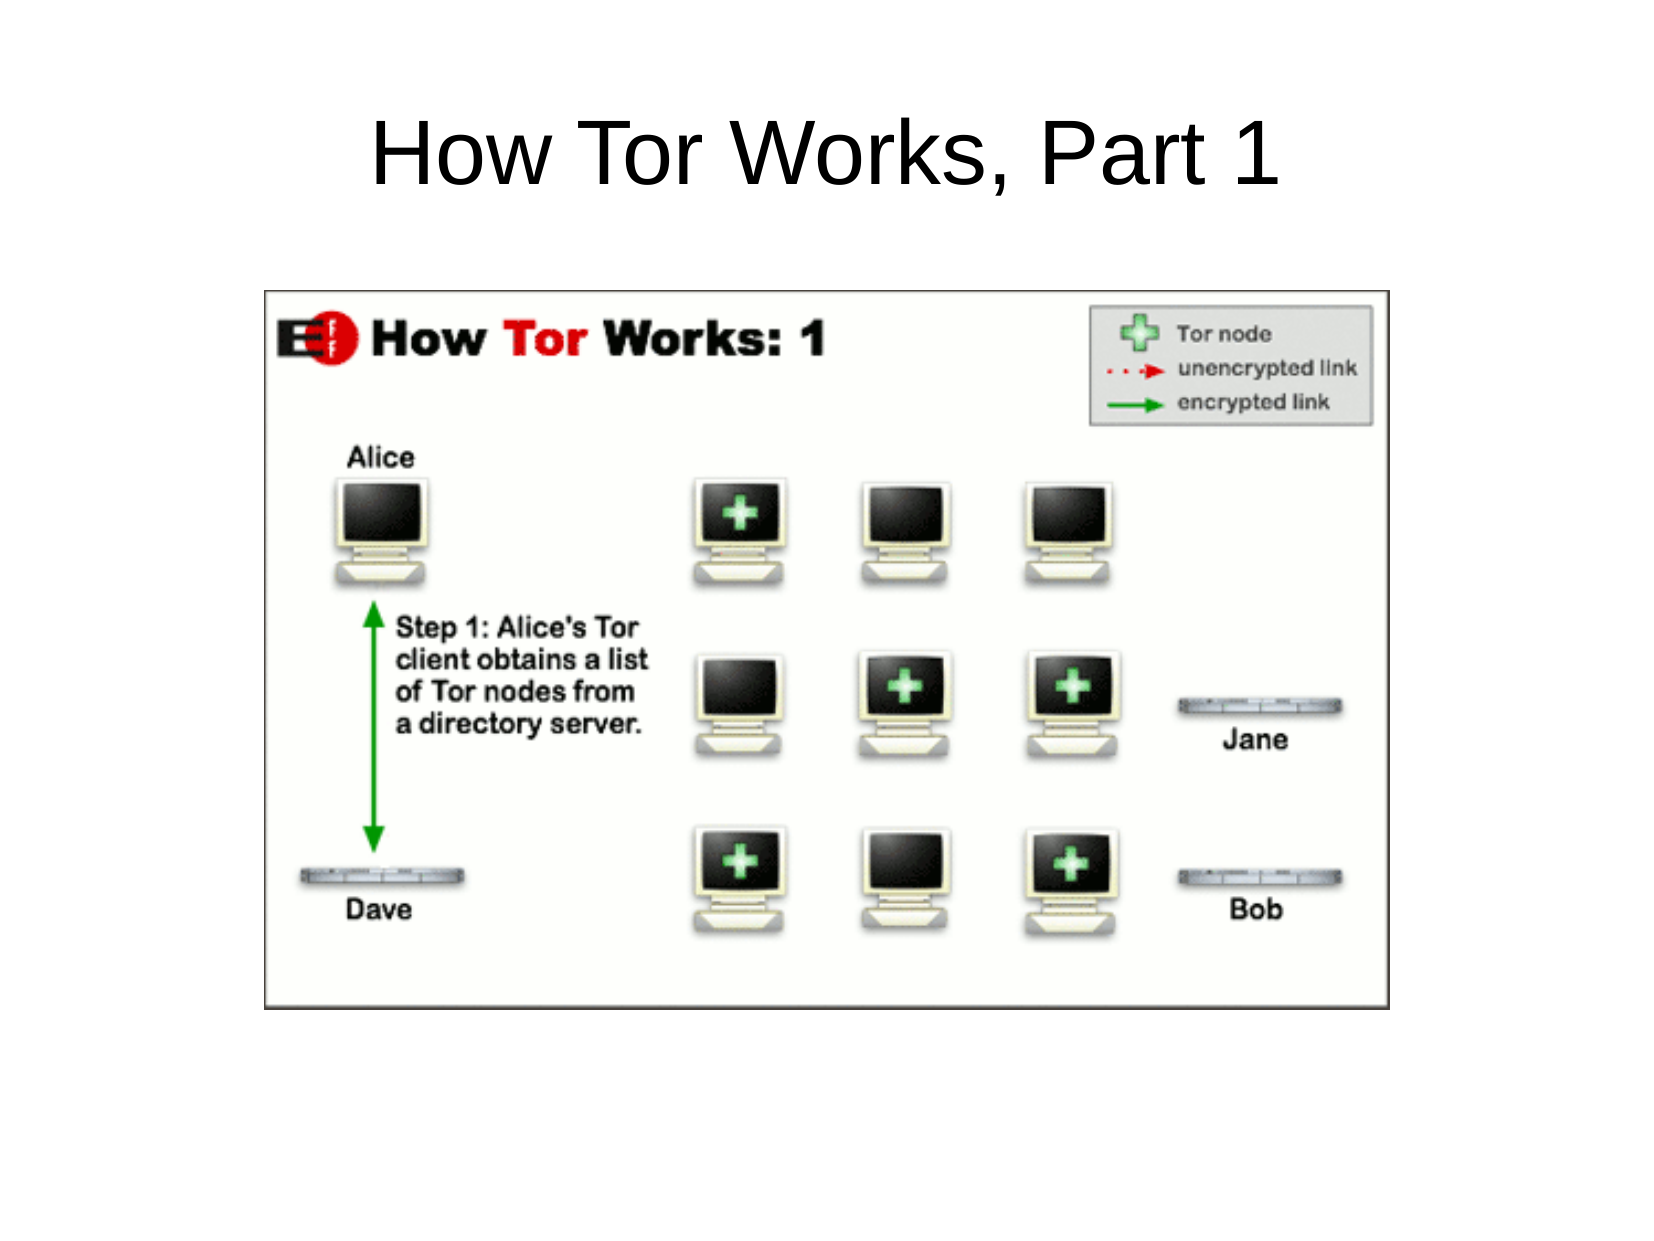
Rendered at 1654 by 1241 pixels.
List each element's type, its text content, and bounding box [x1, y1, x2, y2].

title How Tor Works, Part 1 [82, 49, 1571, 257]
picture [264, 290, 1390, 1010]
